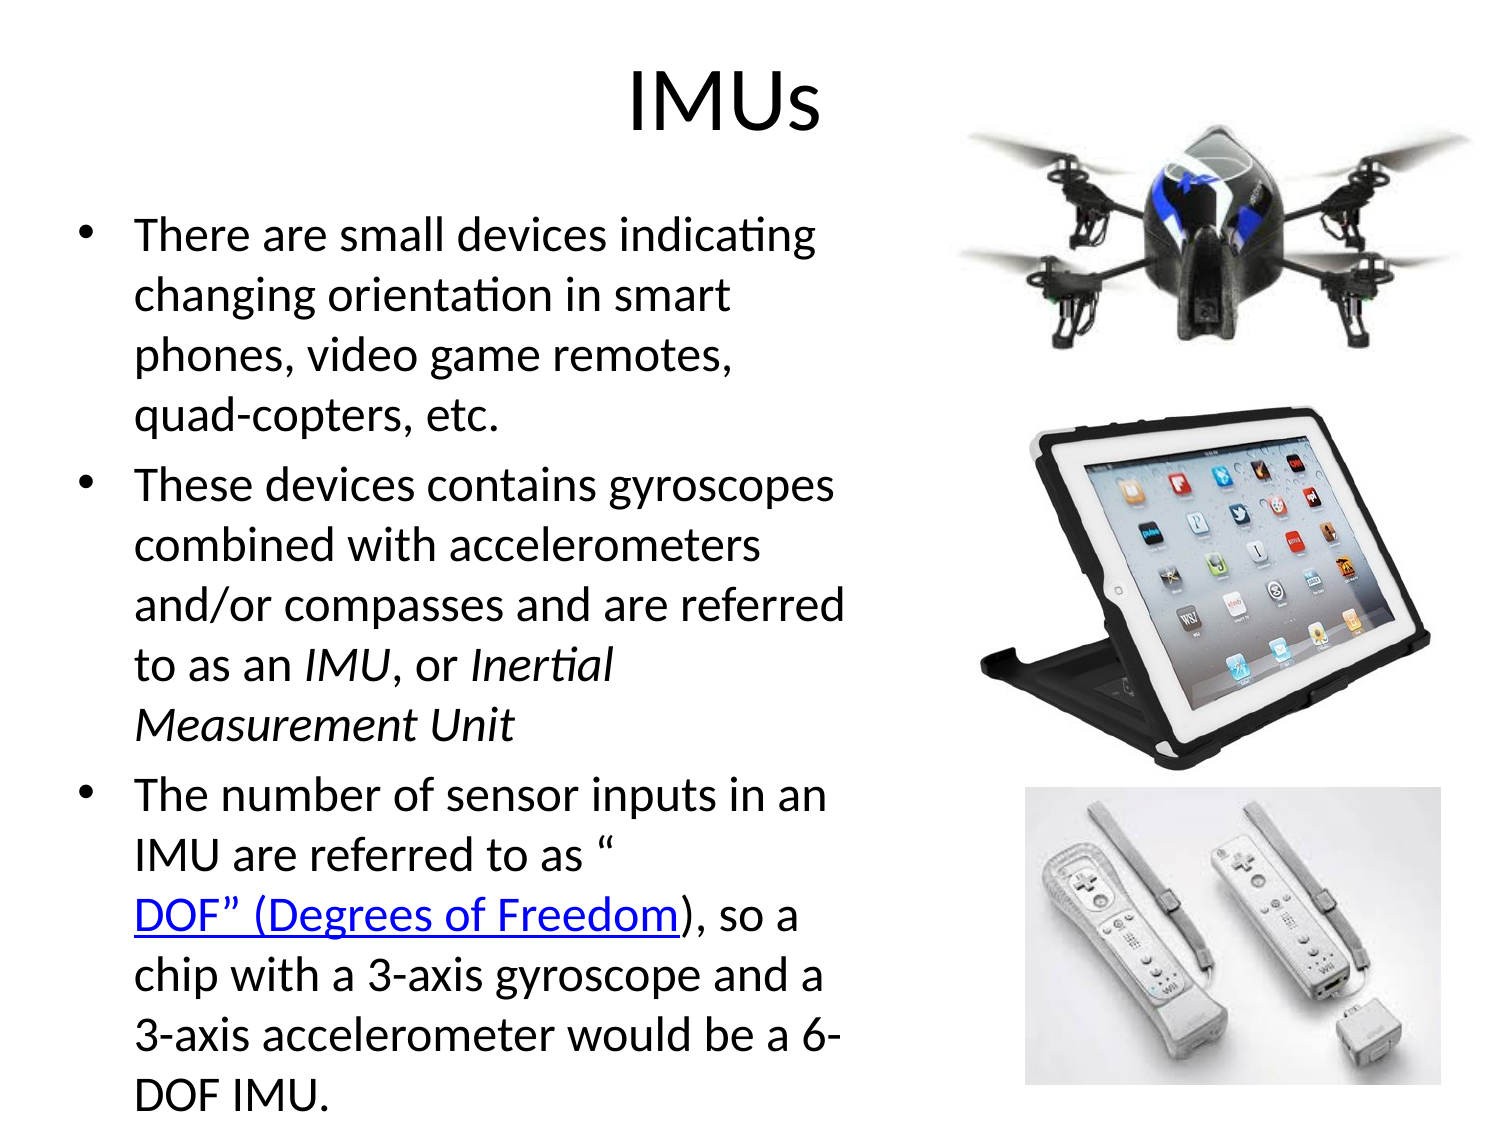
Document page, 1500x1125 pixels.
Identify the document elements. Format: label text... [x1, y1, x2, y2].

title IMUs [50, 0, 1400, 188]
picture [949, 120, 1481, 1085]
list There are small devices indicating changing orientation in smart phones, video game remotes, quad-copters, etc. These devices contains gyroscopes combined with accelerometers and/or compasses and are referred to as an IMU, or Inertial Measurement Unit The number of sensor inputs in an IMU are referred to as “DOF” (Degrees of Freedom), so a chip with a 3-axis gyroscope and a 3-axis accelerometer would be a 6-DOF IMU. [62, 193, 875, 1125]
